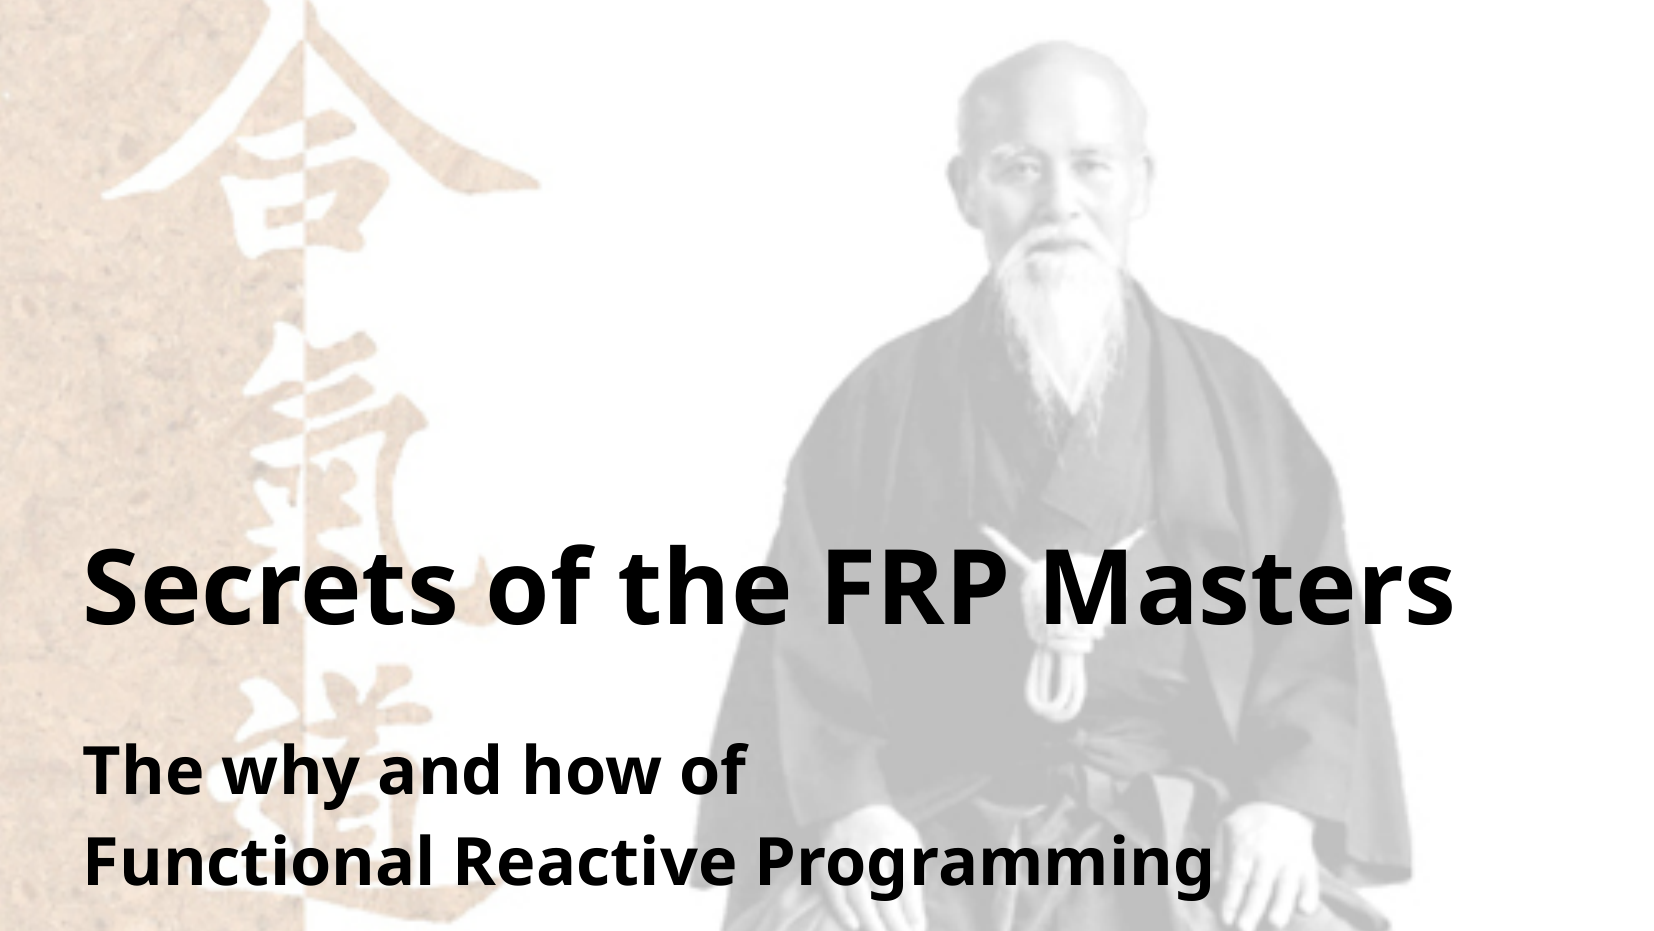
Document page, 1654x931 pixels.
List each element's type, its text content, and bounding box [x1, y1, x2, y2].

subtitle Secrets of the FRP Masters The why and how of Functional Reactive Programming [82, 512, 1571, 916]
picture [0, 0, 1654, 931]
